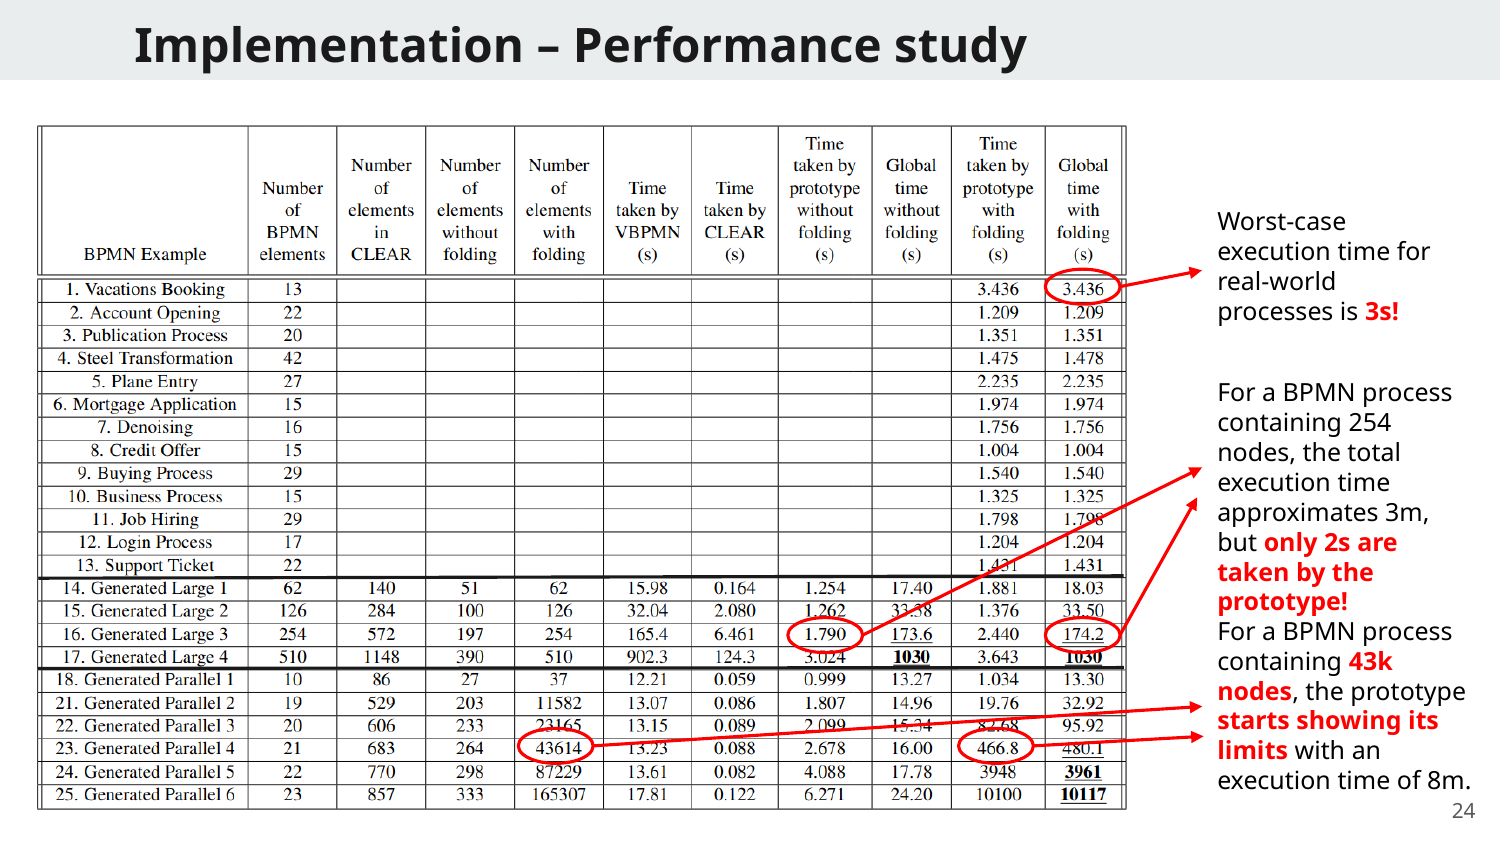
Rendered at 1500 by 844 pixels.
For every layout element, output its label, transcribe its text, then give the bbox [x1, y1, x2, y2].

picture [961, 730, 1031, 761]
picture [1048, 620, 1118, 651]
text_box For a BPMN process containing 43k nodes, the prototype starts showing its limits with an execution time of 8m. [1202, 600, 1488, 811]
picture [32, 122, 1129, 813]
text_box Worst-case execution time for real-world processes is 3s! [1202, 190, 1468, 341]
slide_number <numéro> [1400, 779, 1491, 844]
title Implementation – Performance study [119, 0, 1381, 88]
picture [521, 730, 591, 761]
picture [1048, 271, 1118, 302]
text_box For a BPMN process containing 254 nodes, the total execution time approximates 3m, but only 2s are taken by the prototype! [1202, 361, 1488, 600]
picture [790, 620, 860, 651]
